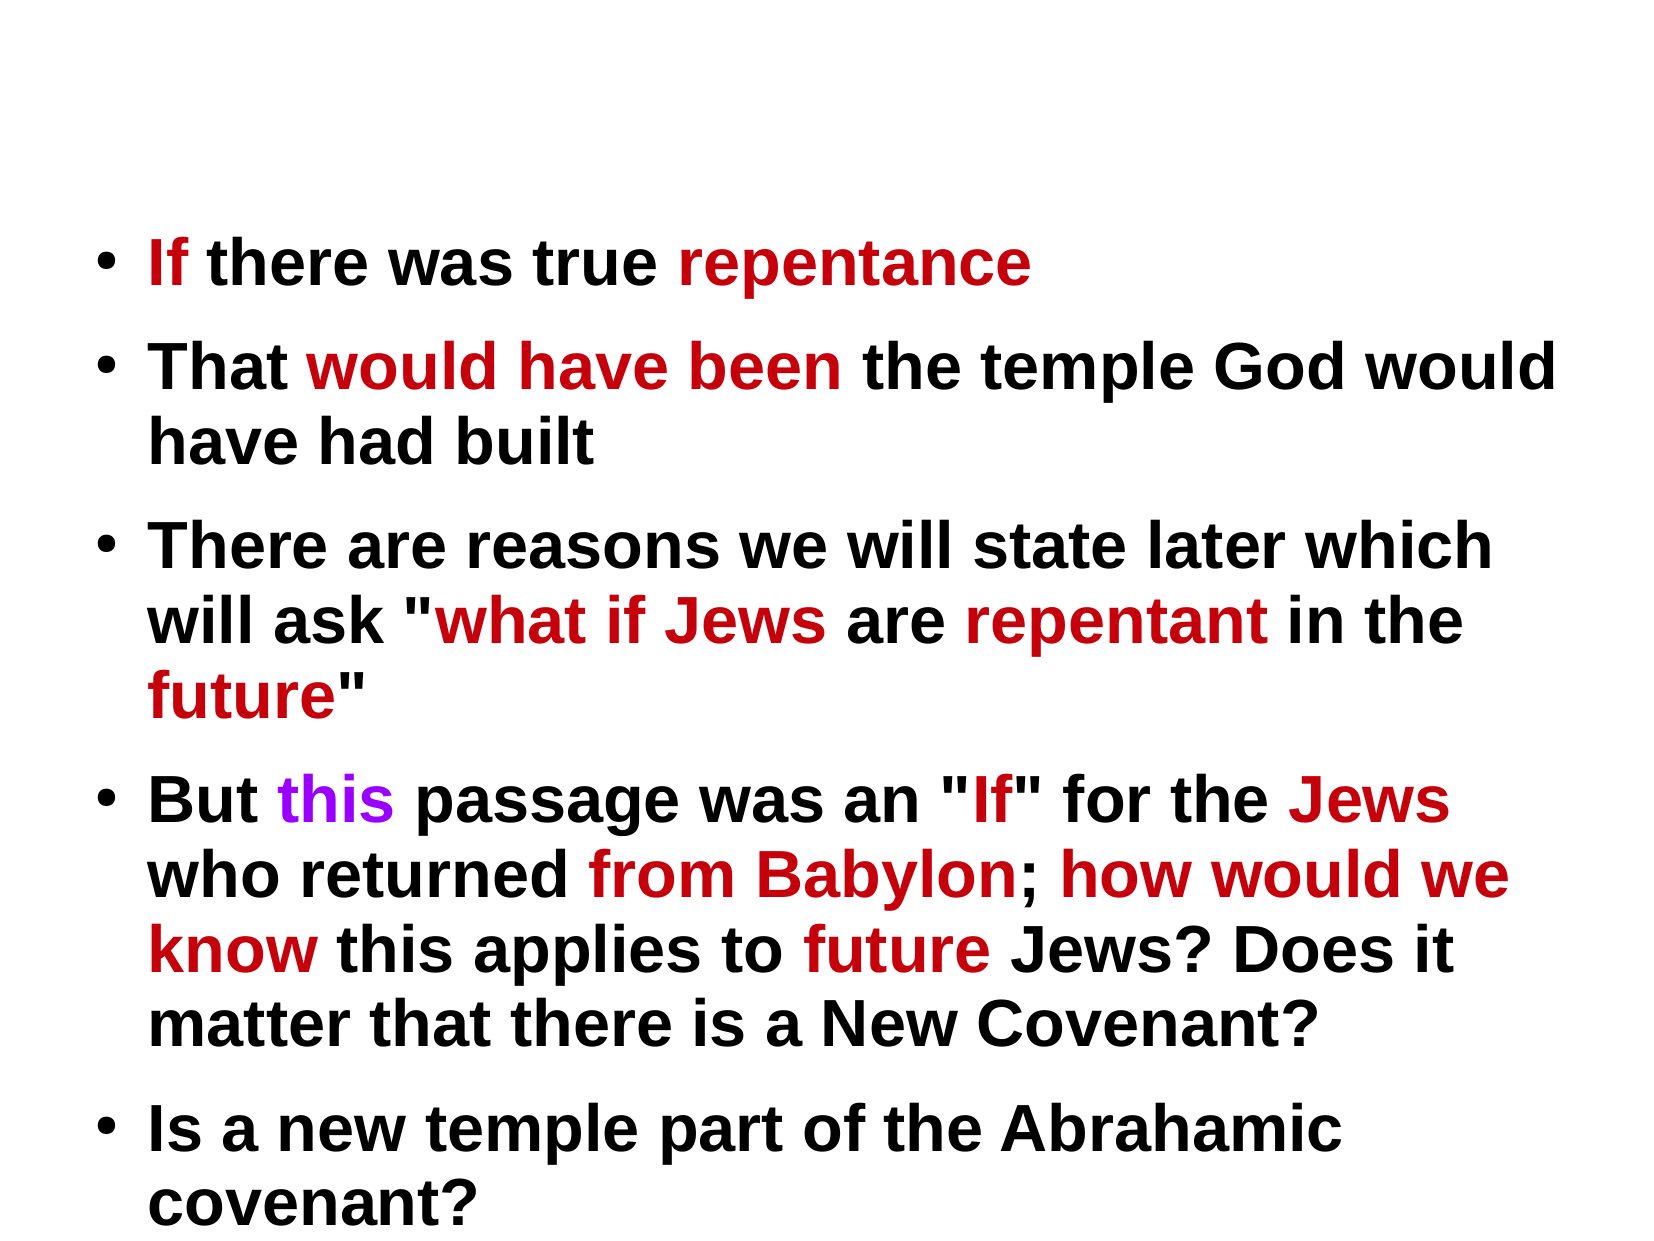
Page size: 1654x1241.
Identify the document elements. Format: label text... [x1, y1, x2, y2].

list If there was true repentance That would have been the temple God would have had built There are reasons we will state later which will ask "what if Jews are repentant in the future" But this passage was an "If" for the Jews who returned from Babylon; how would we know this applies to future Jews? Does it matter that there is a New Covenant? Is a new temple part of the Abrahamic covenant? [76, 224, 1565, 1241]
